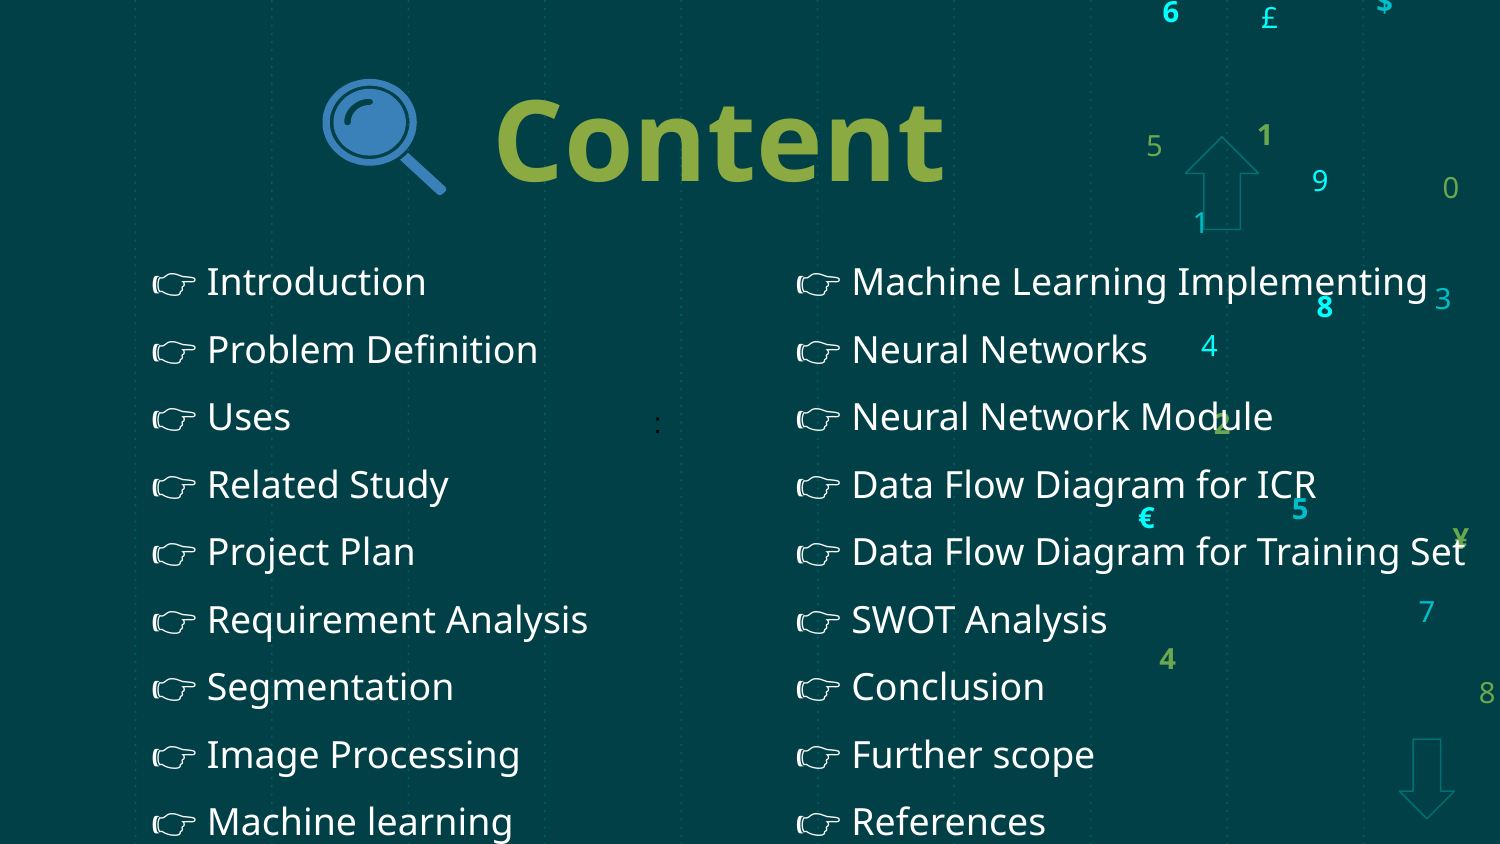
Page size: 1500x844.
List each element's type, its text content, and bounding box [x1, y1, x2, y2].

text_box Content [477, 61, 1012, 213]
text_box [322, 78, 417, 166]
text_box : [674, 396, 686, 448]
text_box 👉 Introduction 👉 Problem Definition 👉 Uses 👉 Related Study 👉 Project Plan 👉 Requirement Analysis 👉 Segmentation 👉 Image Processing 👉 Machine learning [136, 228, 674, 824]
text_box [400, 152, 447, 196]
text_box 👉 Machine Learning Implementing 👉 Neural Networks 👉 Neural Network Module 👉 Data Flow Diagram for ICR 👉 Data Flow Diagram for Training Set 👉 SWOT Analysis 👉 Conclusion 👉 Further scope 👉 References [780, 228, 1500, 721]
